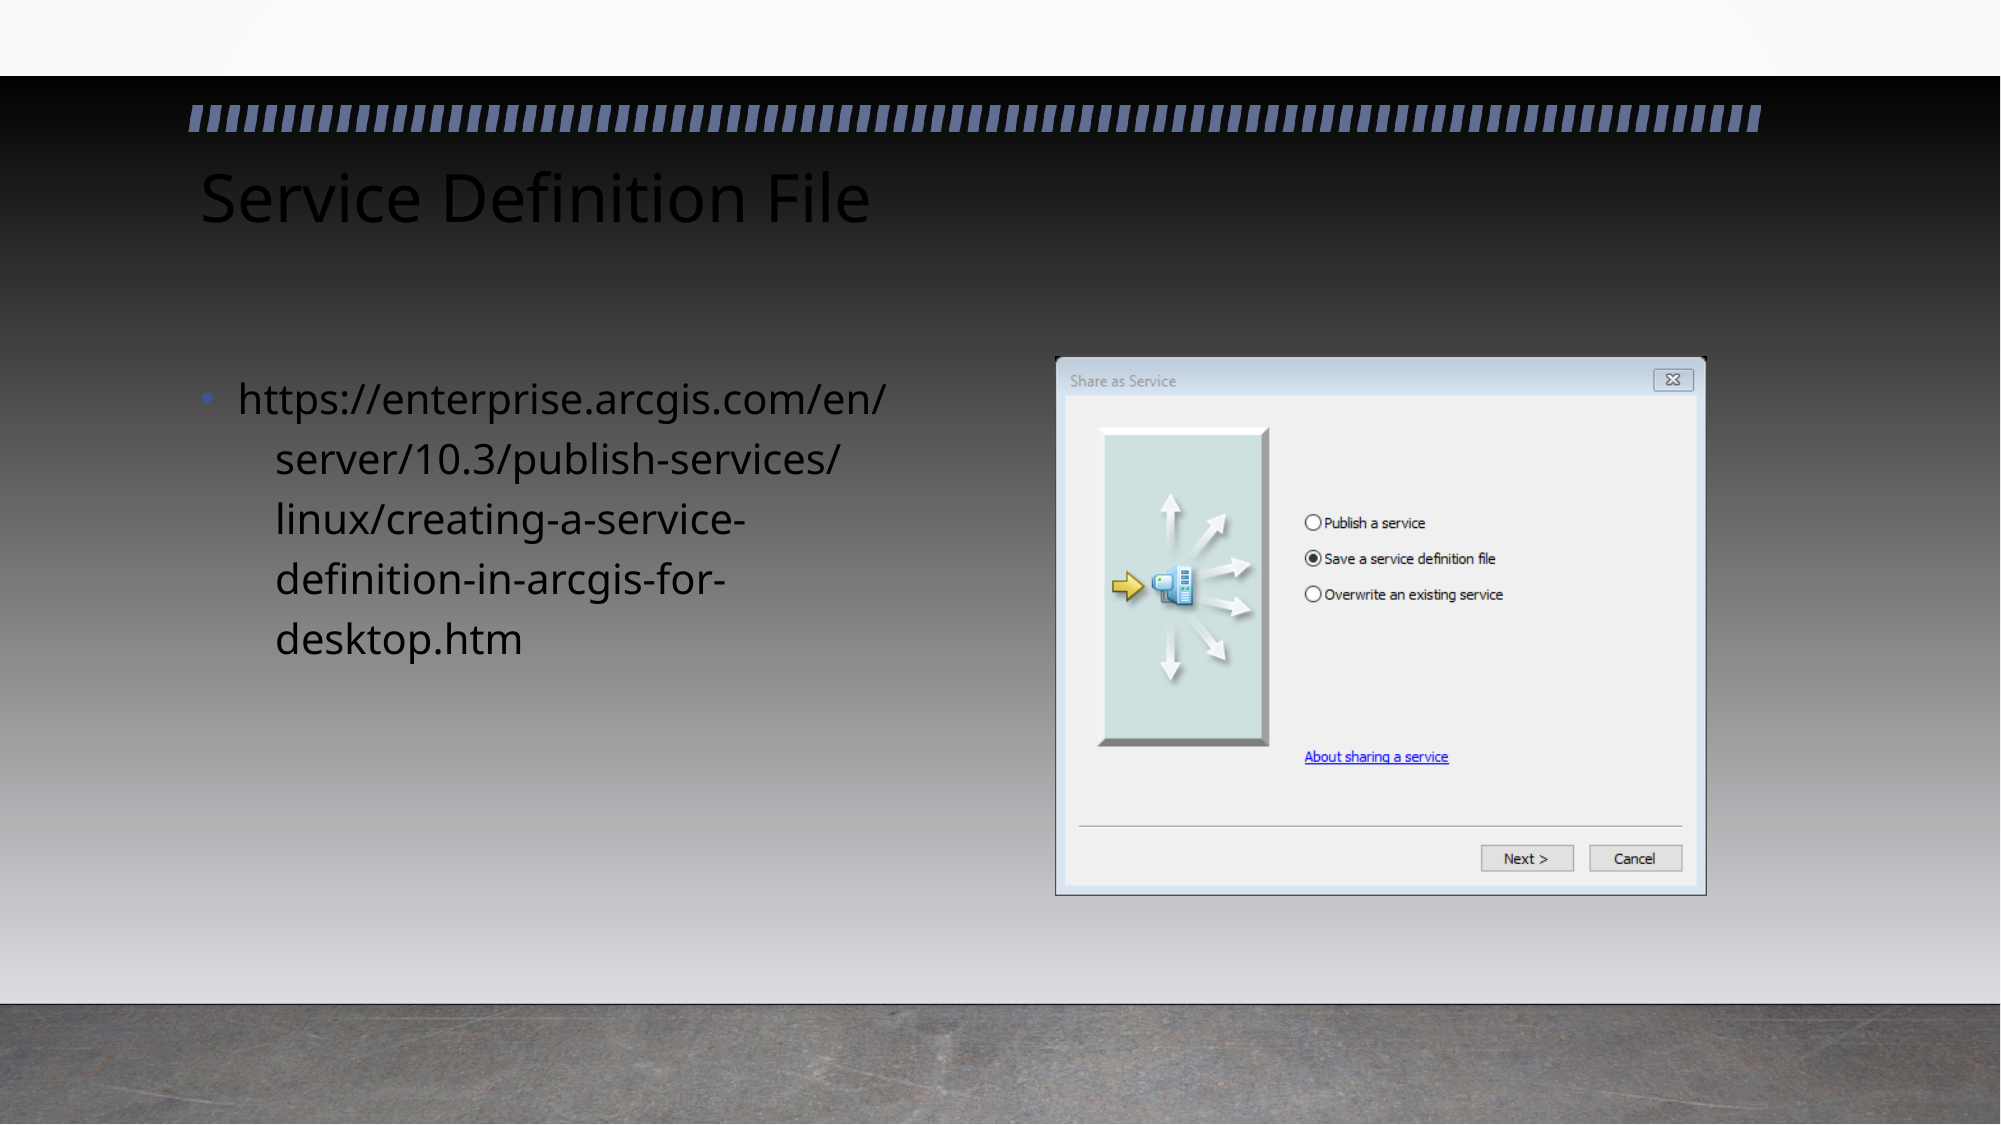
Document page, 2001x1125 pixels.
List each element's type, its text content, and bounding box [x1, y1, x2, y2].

title Service Definition File [185, 157, 1762, 331]
list https://enterprise.arcgis.com/en/server/10.3/publish-services/linux/creating-a-service-definition-in-arcgis-for-desktop.htm [185, 355, 948, 896]
picture [1055, 356, 1707, 896]
